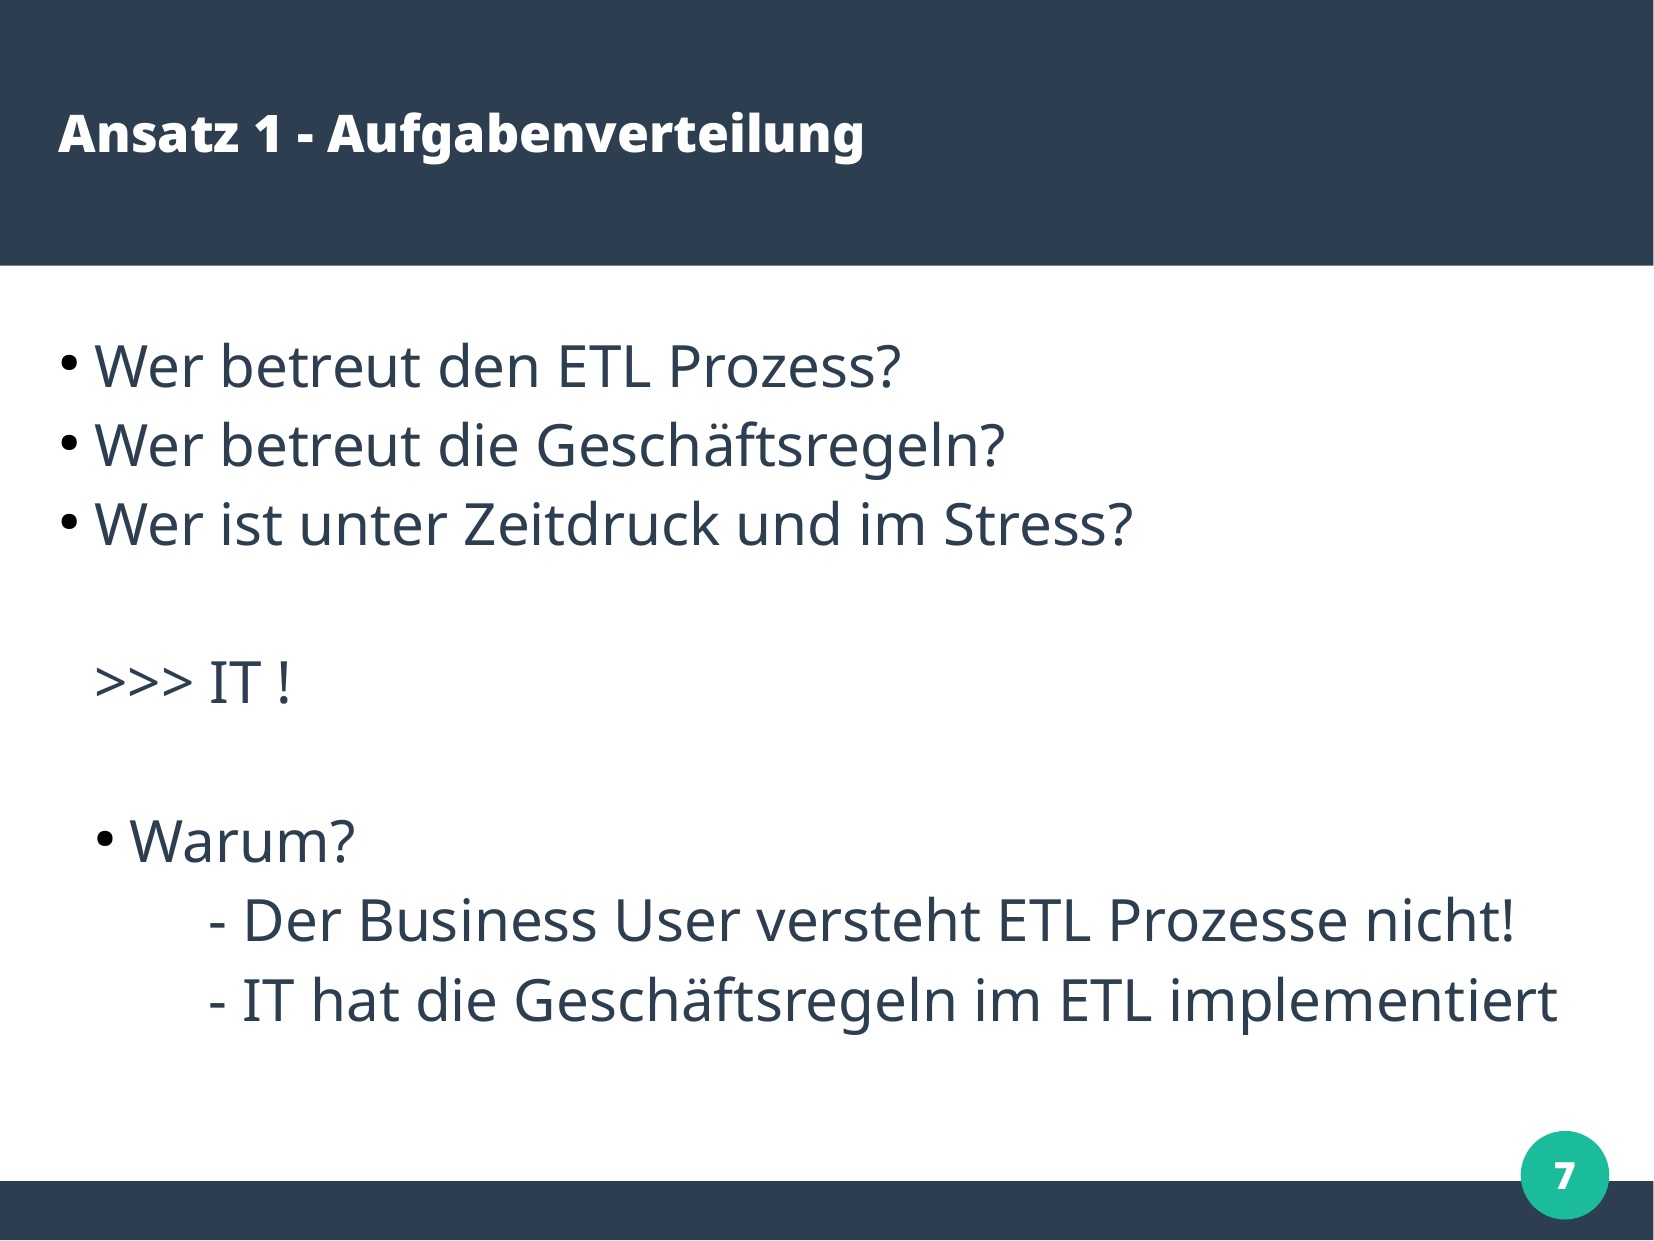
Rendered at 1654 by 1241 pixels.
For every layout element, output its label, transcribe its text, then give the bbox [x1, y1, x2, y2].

title Ansatz 1 - Aufgabenverteilung [59, 59, 1595, 207]
subtitle Wer betreut den ETL Prozess? Wer betreut die Geschäftsregeln? Wer ist unter Zeitdruck und im Stress? >>> IT ! Warum? - Der Business User versteht ETL Prozesse nicht! - IT hat die Geschäftsregeln im ETL implementiert [59, 324, 1565, 1126]
